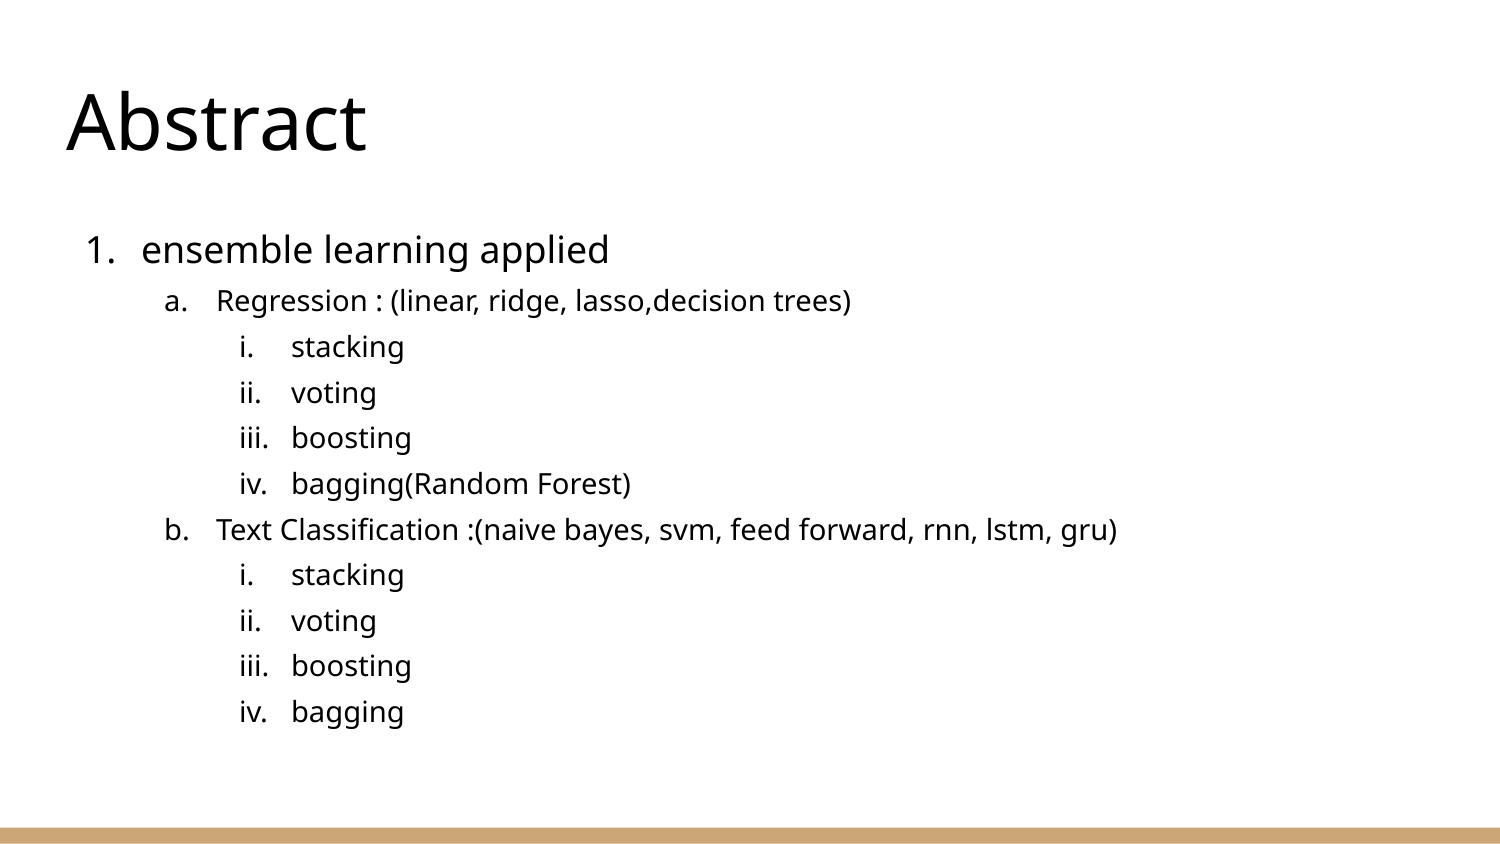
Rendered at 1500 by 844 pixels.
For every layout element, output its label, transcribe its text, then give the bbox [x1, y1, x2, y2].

title Abstract [51, 51, 1449, 189]
list ensemble learning applied Regression : (linear, ridge, lasso,decision trees) stacking voting boosting bagging(Random Forest) Text Classification :(naive bayes, svm, feed forward, rnn, lstm, gru) stacking voting boosting bagging [51, 200, 1449, 752]
